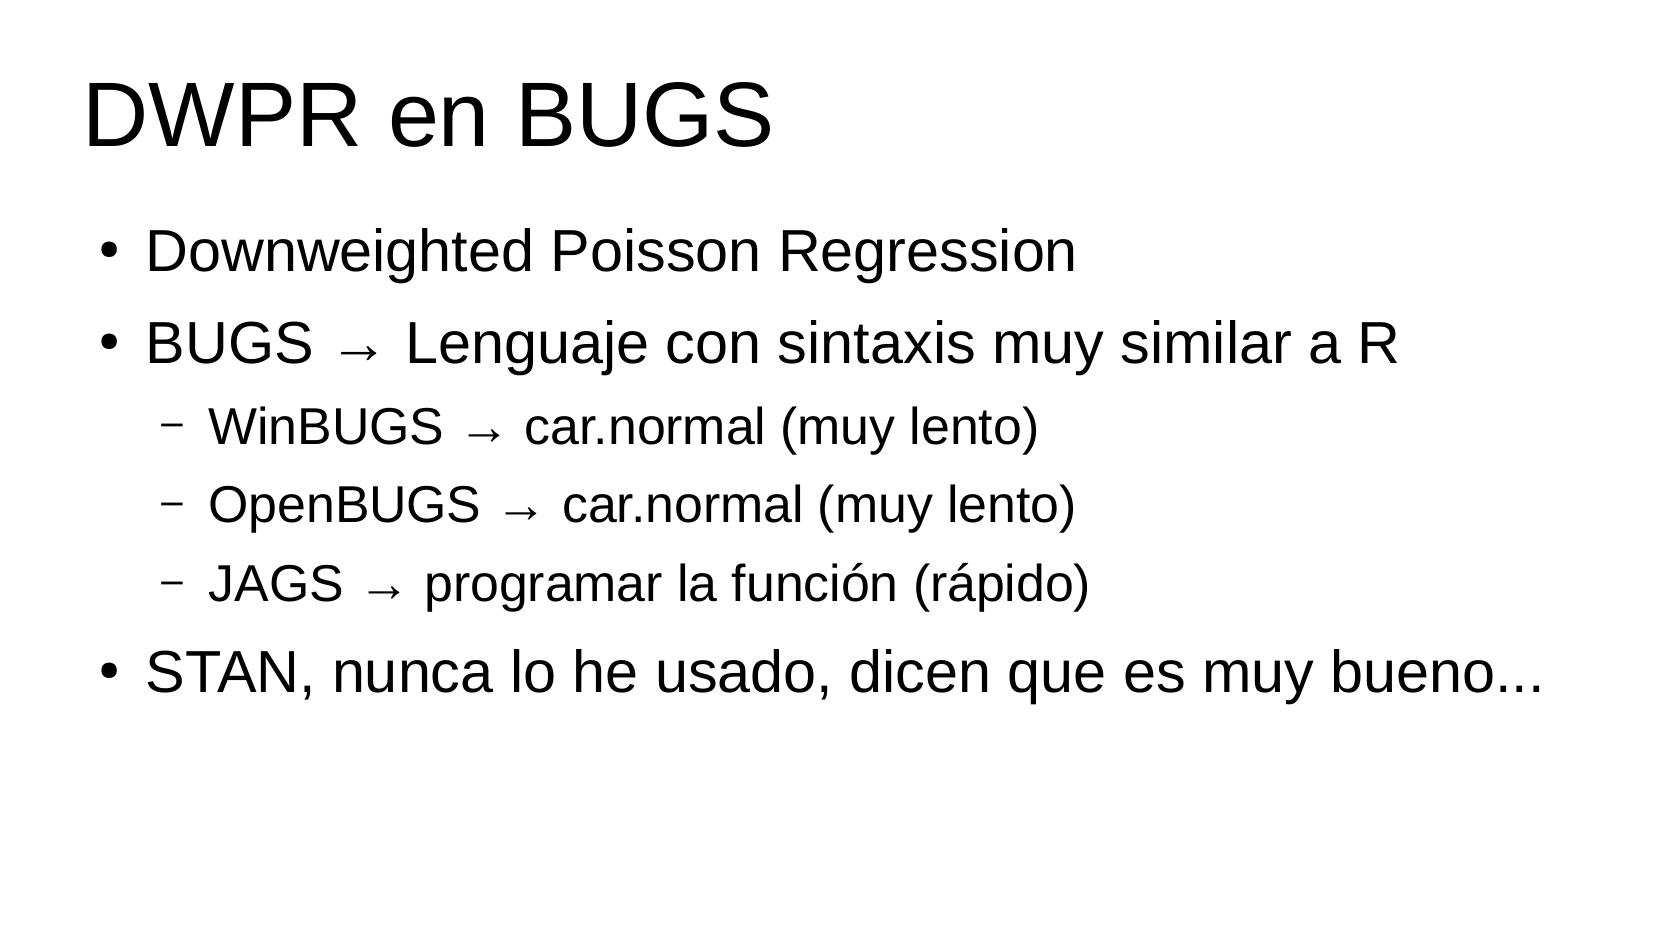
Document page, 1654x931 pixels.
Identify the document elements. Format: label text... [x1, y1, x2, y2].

list Downweighted Poisson Regression BUGS → Lenguaje con sintaxis muy similar a R WinBUGS → car.normal (muy lento) OpenBUGS → car.normal (muy lento) JAGS → programar la función (rápido) STAN, nunca lo he usado, dicen que es muy bueno... [82, 217, 1571, 758]
title DWPR en BUGS [82, 37, 1571, 193]
